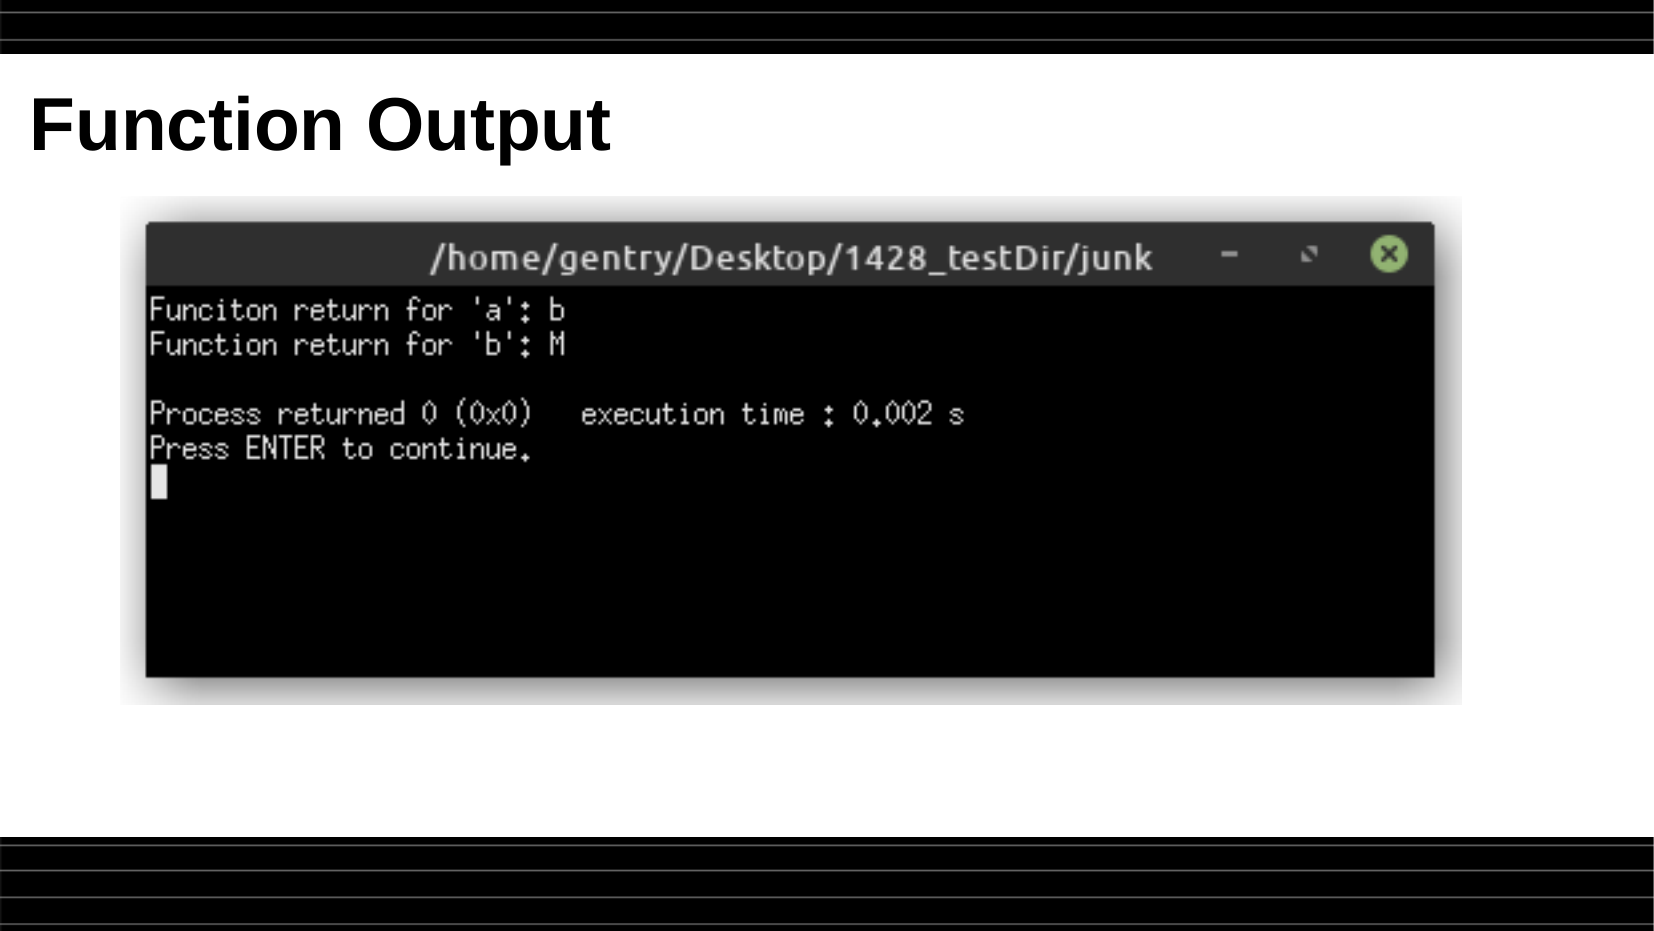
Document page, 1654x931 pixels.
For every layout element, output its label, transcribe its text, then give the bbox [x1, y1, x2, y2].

picture [0, 0, 1654, 54]
text_box Function Output [15, 75, 1546, 174]
picture [0, 837, 1654, 931]
picture [120, 196, 1462, 706]
